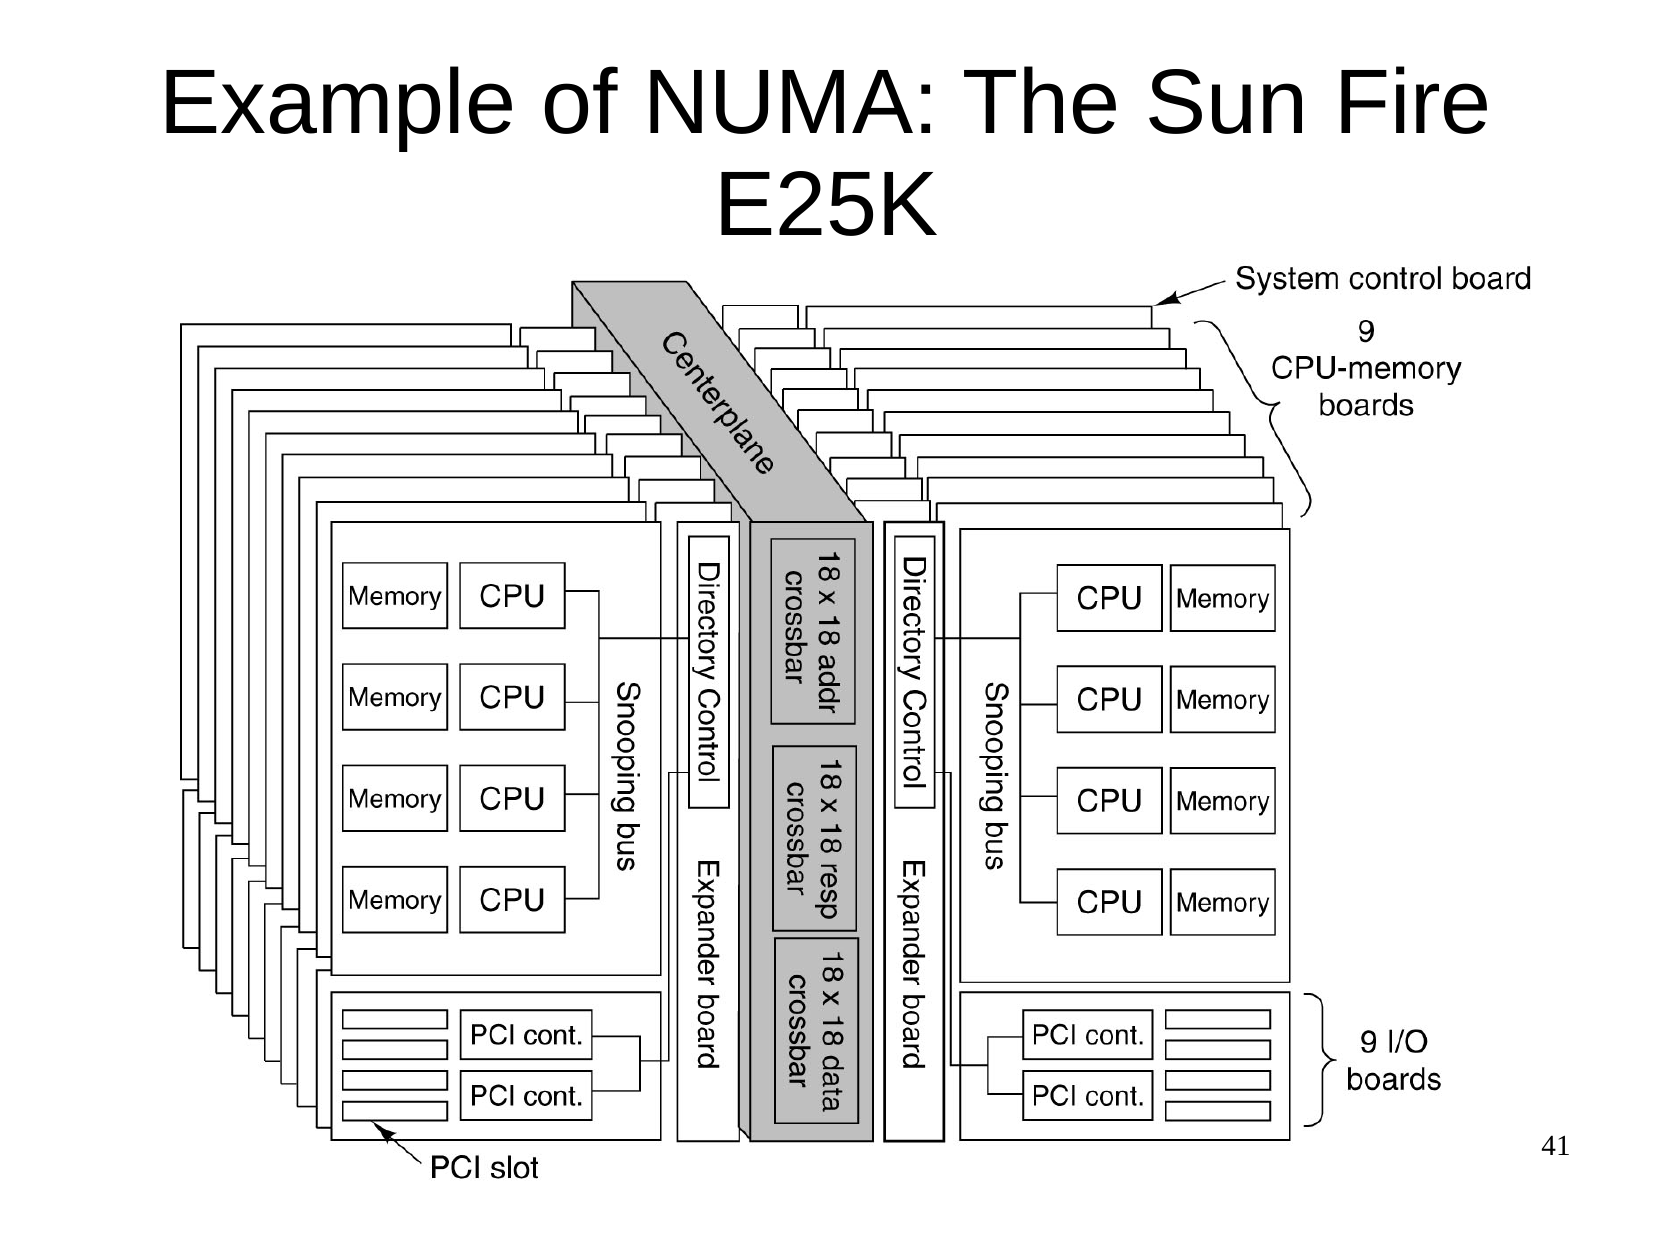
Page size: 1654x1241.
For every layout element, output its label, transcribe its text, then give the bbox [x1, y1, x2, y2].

title Example of NUMA: The Sun Fire E25K [82, 49, 1571, 257]
picture [180, 259, 1531, 1186]
